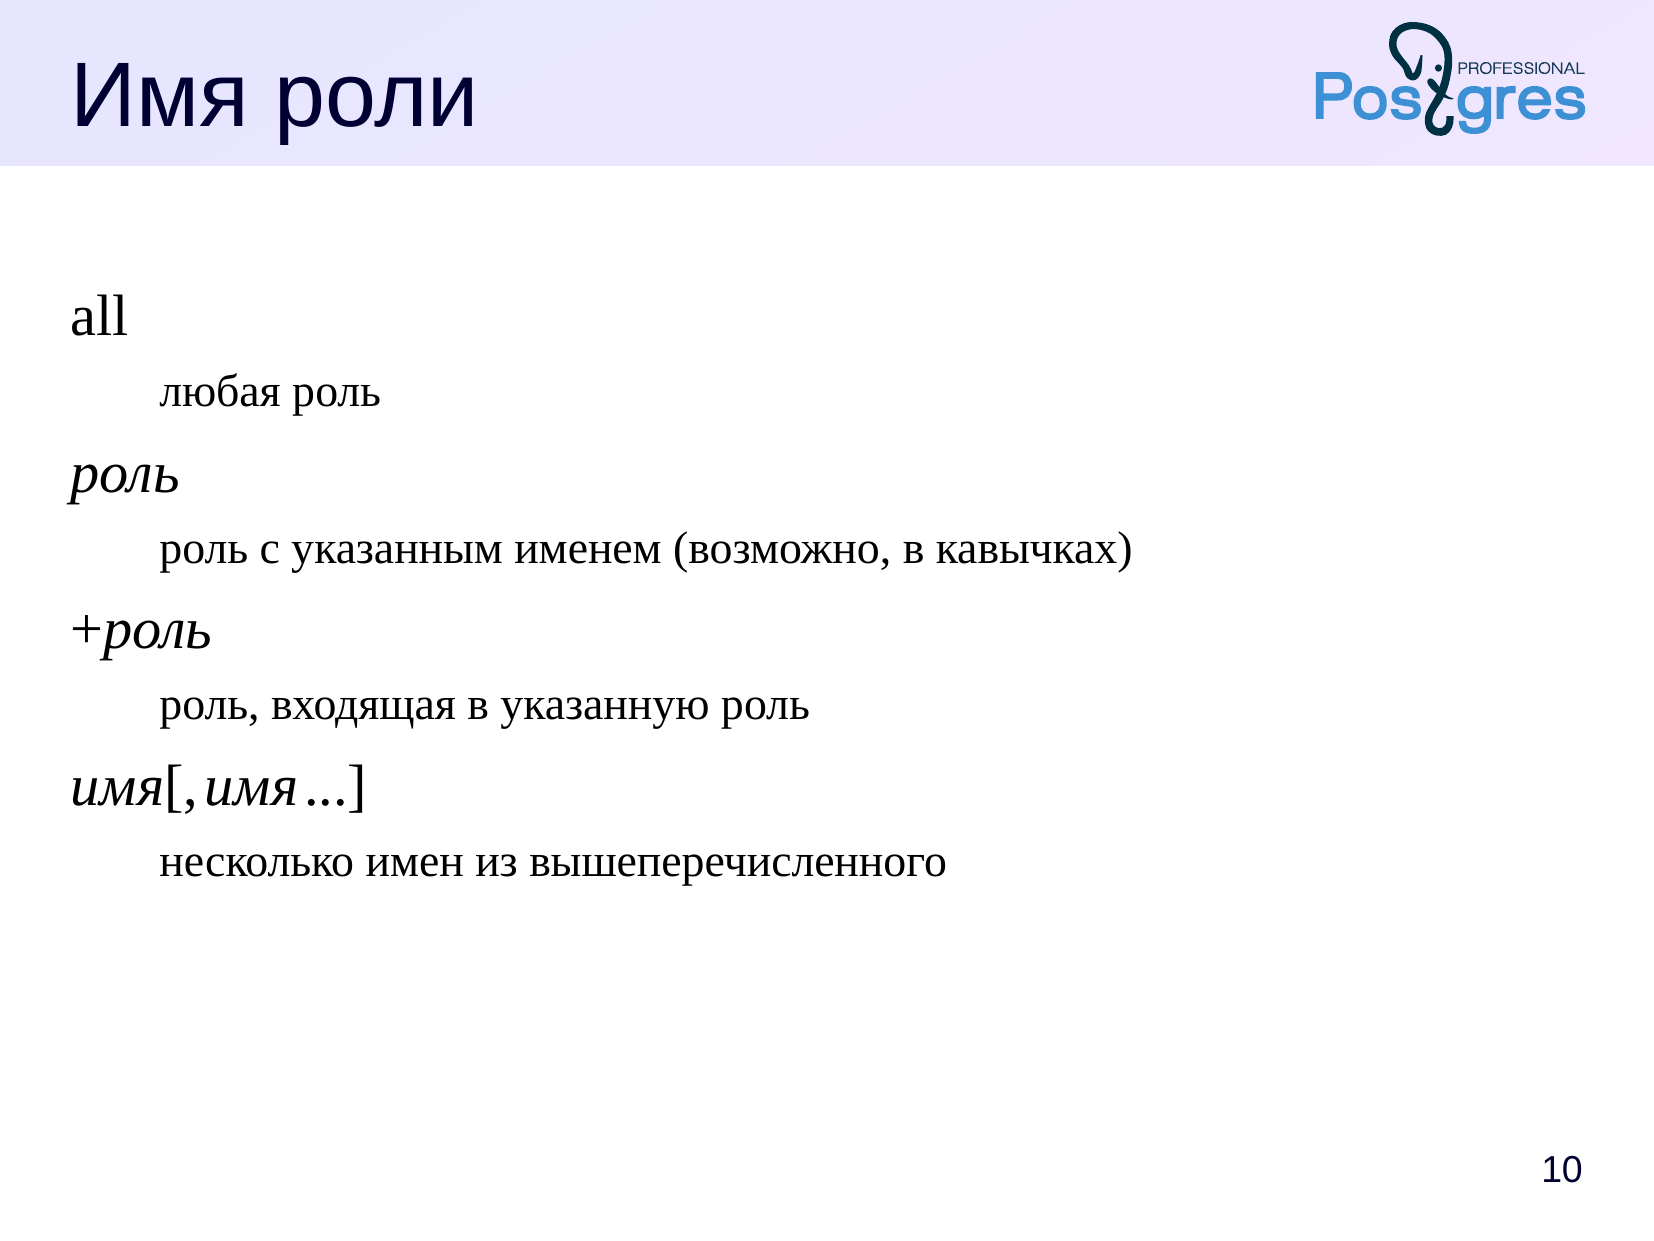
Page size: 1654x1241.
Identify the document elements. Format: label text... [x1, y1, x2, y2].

list all любая роль роль роль с указанным именем (возможно, в кавычках) +роль роль, входящая в указанную роль имя[,имя...] несколько имен из вышеперечисленного [70, 283, 1583, 1141]
title Имя роли [70, 43, 1241, 147]
